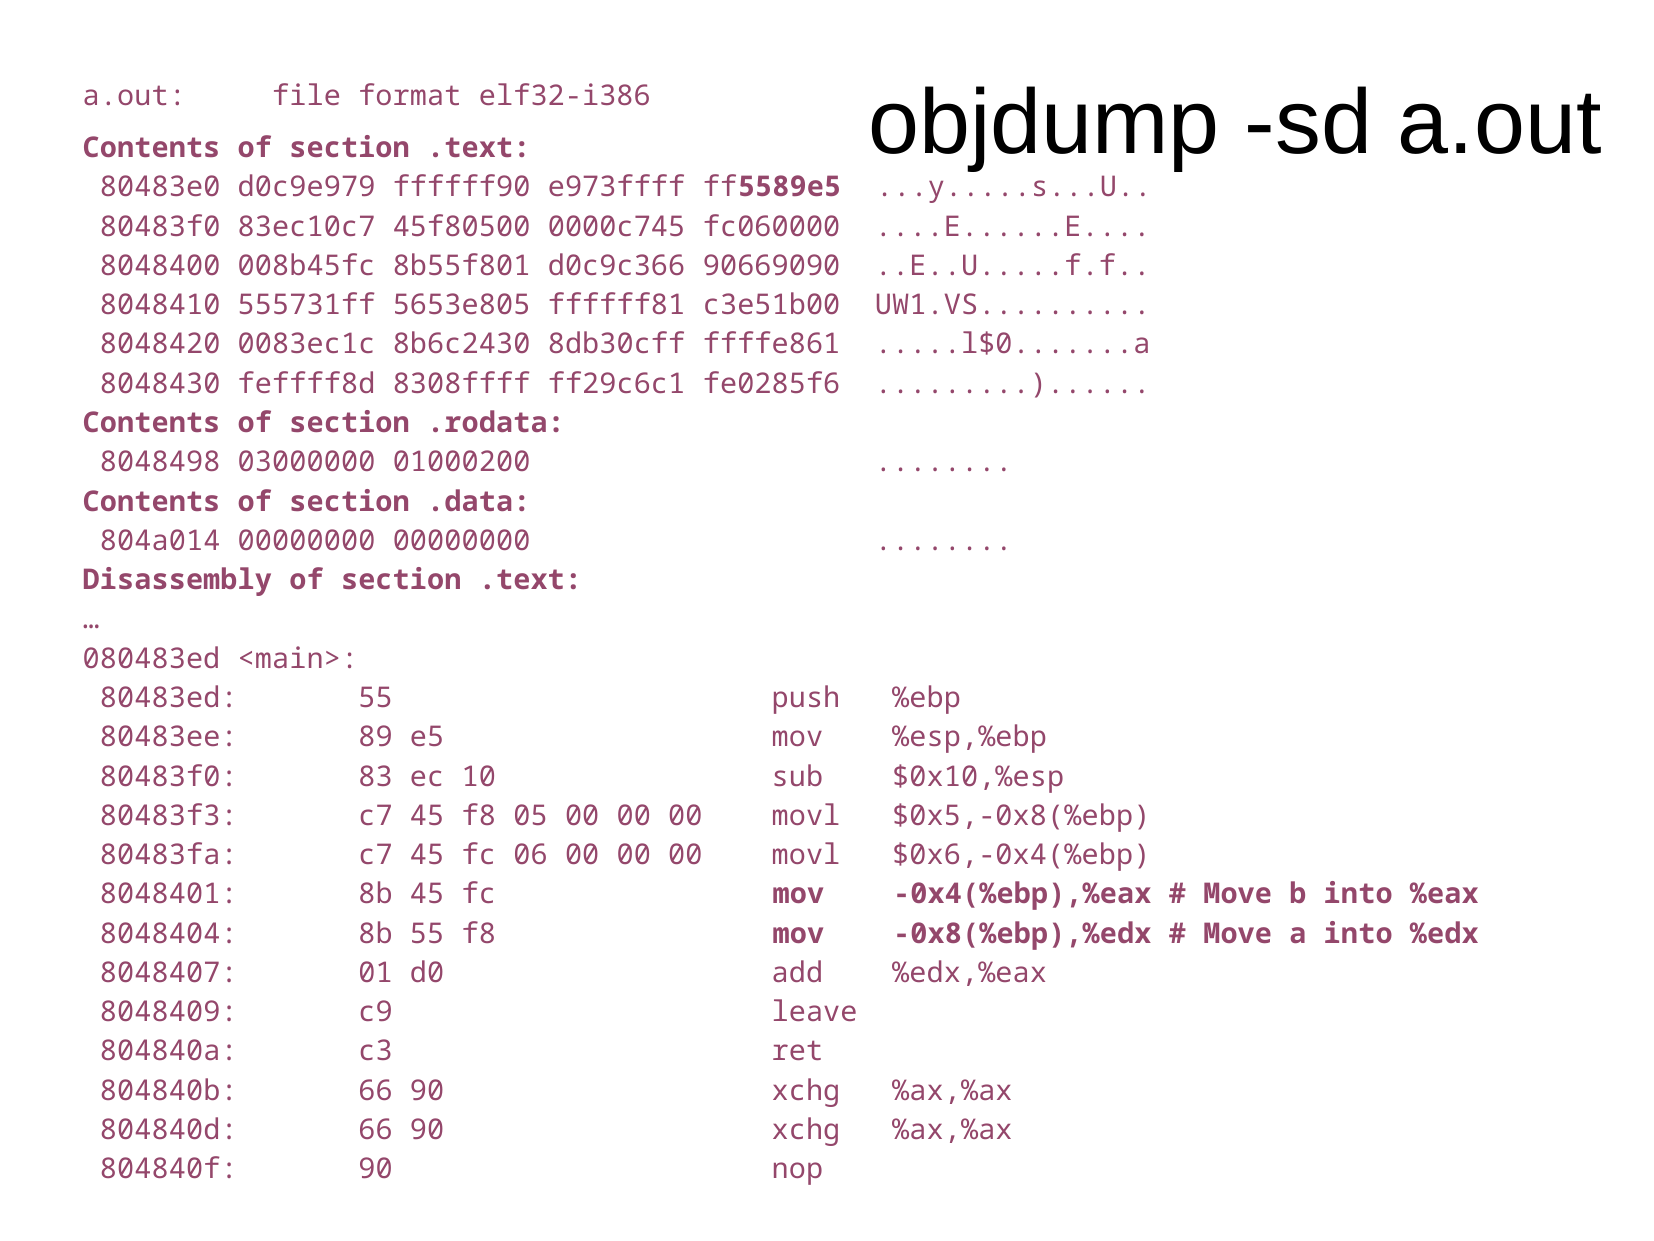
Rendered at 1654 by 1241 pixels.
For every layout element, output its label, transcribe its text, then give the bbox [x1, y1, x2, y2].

list a.out: file format elf32-i386 Contents of section .text: 80483e0 d0c9e979 ffffff90 e973ffff ff5589e5 ...y.....s...U.. 80483f0 83ec10c7 45f80500 0000c745 fc060000 ....E......E.... 8048400 008b45fc 8b55f801 d0c9c366 90669090 ..E..U.....f.f.. 8048410 555731ff 5653e805 ffffff81 c3e51b00 UW1.VS.......... 8048420 0083ec1c 8b6c2430 8db30cff ffffe861 .....l$0.......a 8048430 feffff8d 8308ffff ff29c6c1 fe0285f6 .........)...... Contents of section .rodata: 8048498 03000000 01000200 ........ Contents of section .data: 804a014 00000000 00000000 ........ Disassembly of section .text: … 080483ed <main>: 80483ed: 55 push %ebp 80483ee: 89 e5 mov %esp,%ebp 80483f0: 83 ec 10 sub $0x10,%esp 80483f3: c7 45 f8 05 00 00 00 movl $0x5,-0x8(%ebp) 80483fa: c7 45 fc 06 00 00 00 movl $0x6,-0x4(%ebp) 8048401: 8b 45 fc mov -0x4(%ebp),%eax # Move b into %eax 8048404: 8b 55 f8 mov -0x8(%ebp),%edx # Move a into %edx 8048407: 01 d0 add %edx,%eax 8048409: c9 leave 804840a: c3 ret 804840b: 66 90 xchg %ax,%ax 804840d: 66 90 xchg %ax,%ax 804840f: 90 nop [82, 75, 1571, 1201]
title objdump -sd a.out [862, 55, 1609, 188]
